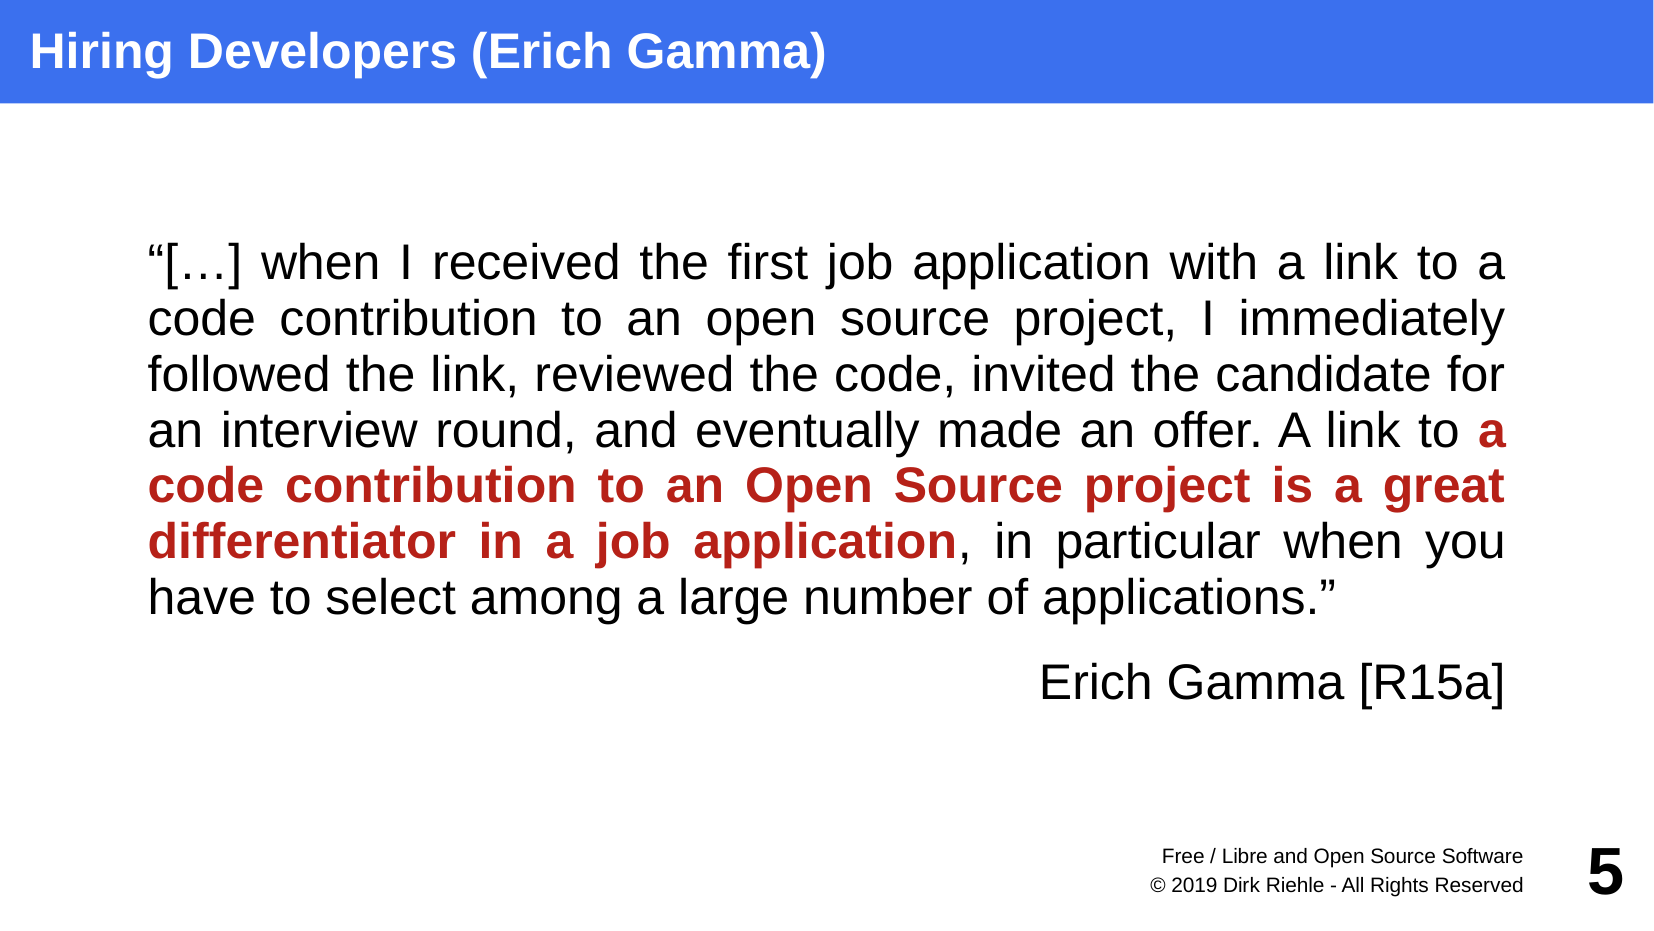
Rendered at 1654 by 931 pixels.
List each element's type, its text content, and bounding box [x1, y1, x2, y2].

title Hiring Developers (Erich Gamma) [0, 0, 1654, 104]
subtitle “[…] when I received the first job application with a link to a code contribution to an open source project, I immediately followed the link, reviewed the code, invited the candidate for an interview round, and eventually made an offer. A link to a code contribution to an Open Source project is a great differentiator in a job application, in particular when you have to select among a large number of applications.” Erich Gamma [R15a] [29, 132, 1625, 813]
